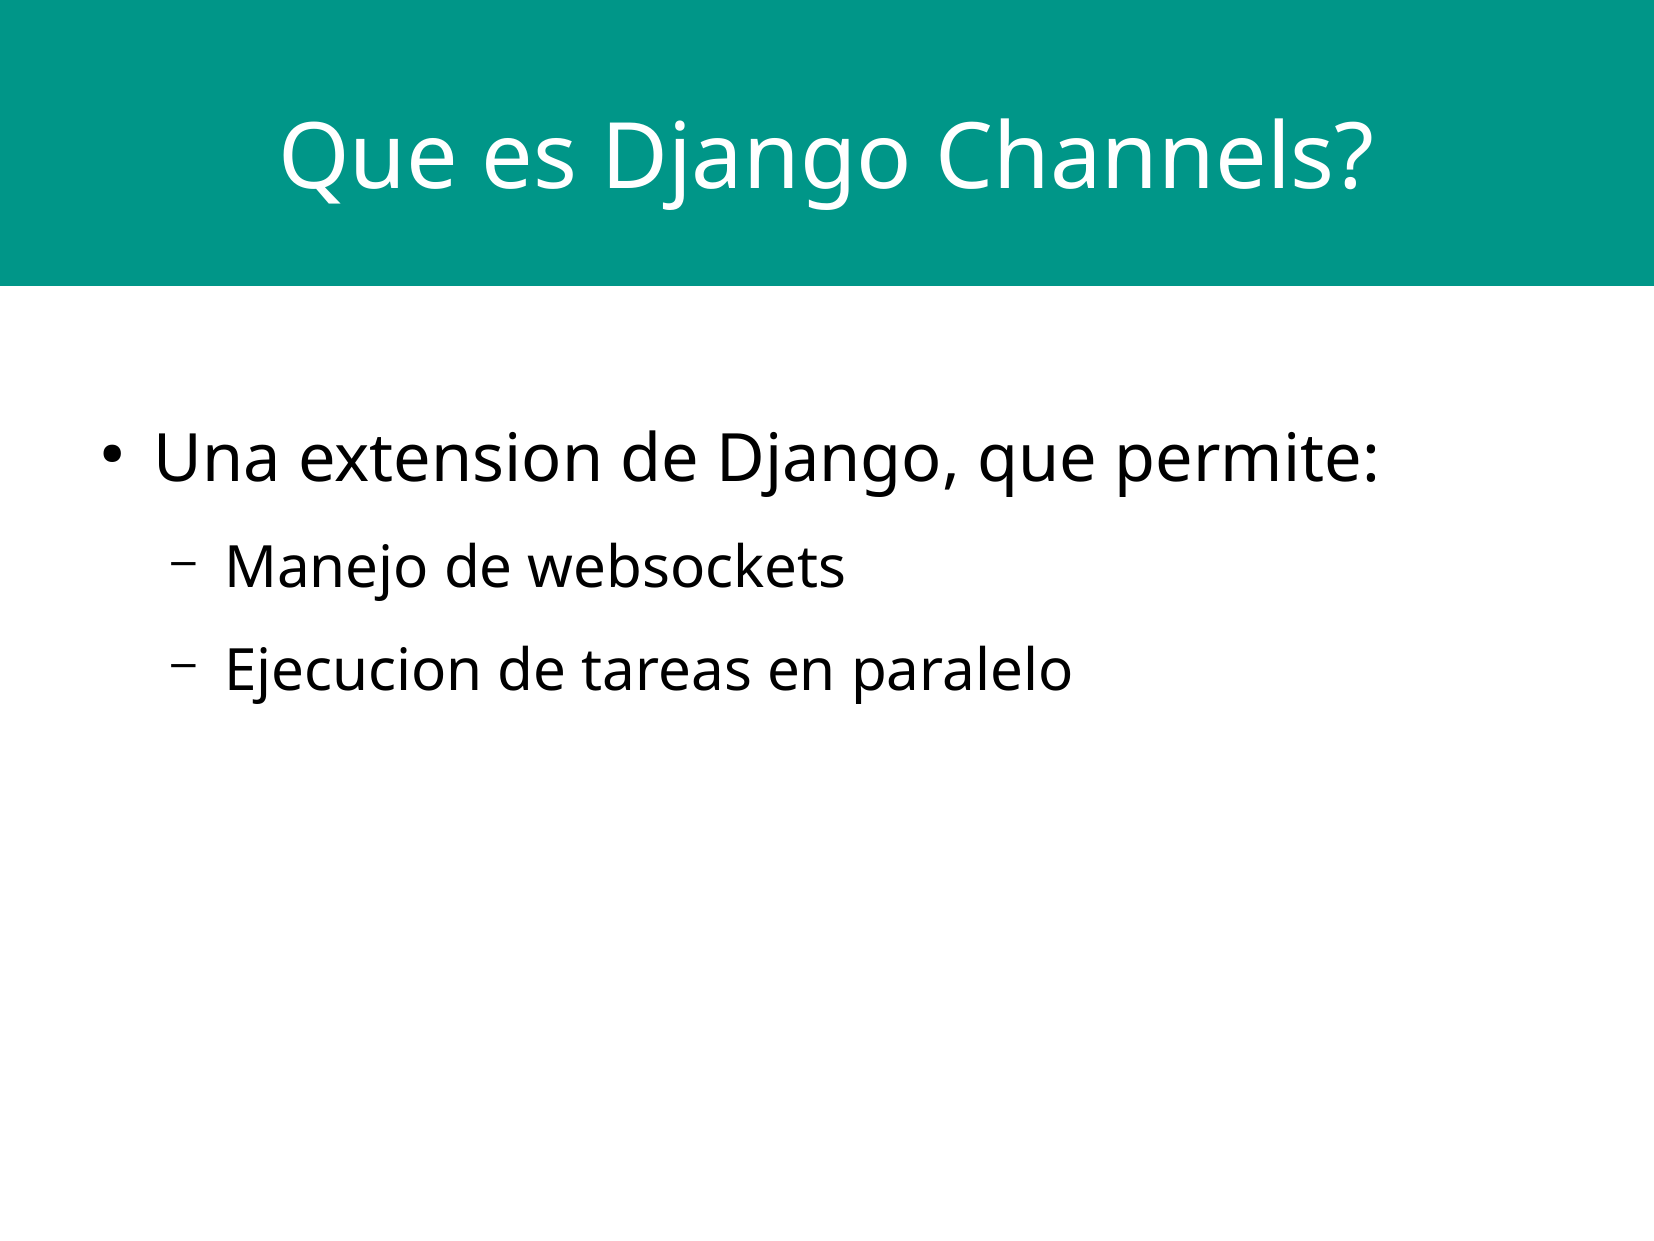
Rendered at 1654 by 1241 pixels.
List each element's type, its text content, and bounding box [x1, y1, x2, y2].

title Que es Django Channels? [82, 49, 1571, 257]
list Una extension de Django, que permite: Manejo de websockets Ejecucion de tareas en paralelo [82, 290, 1571, 1010]
